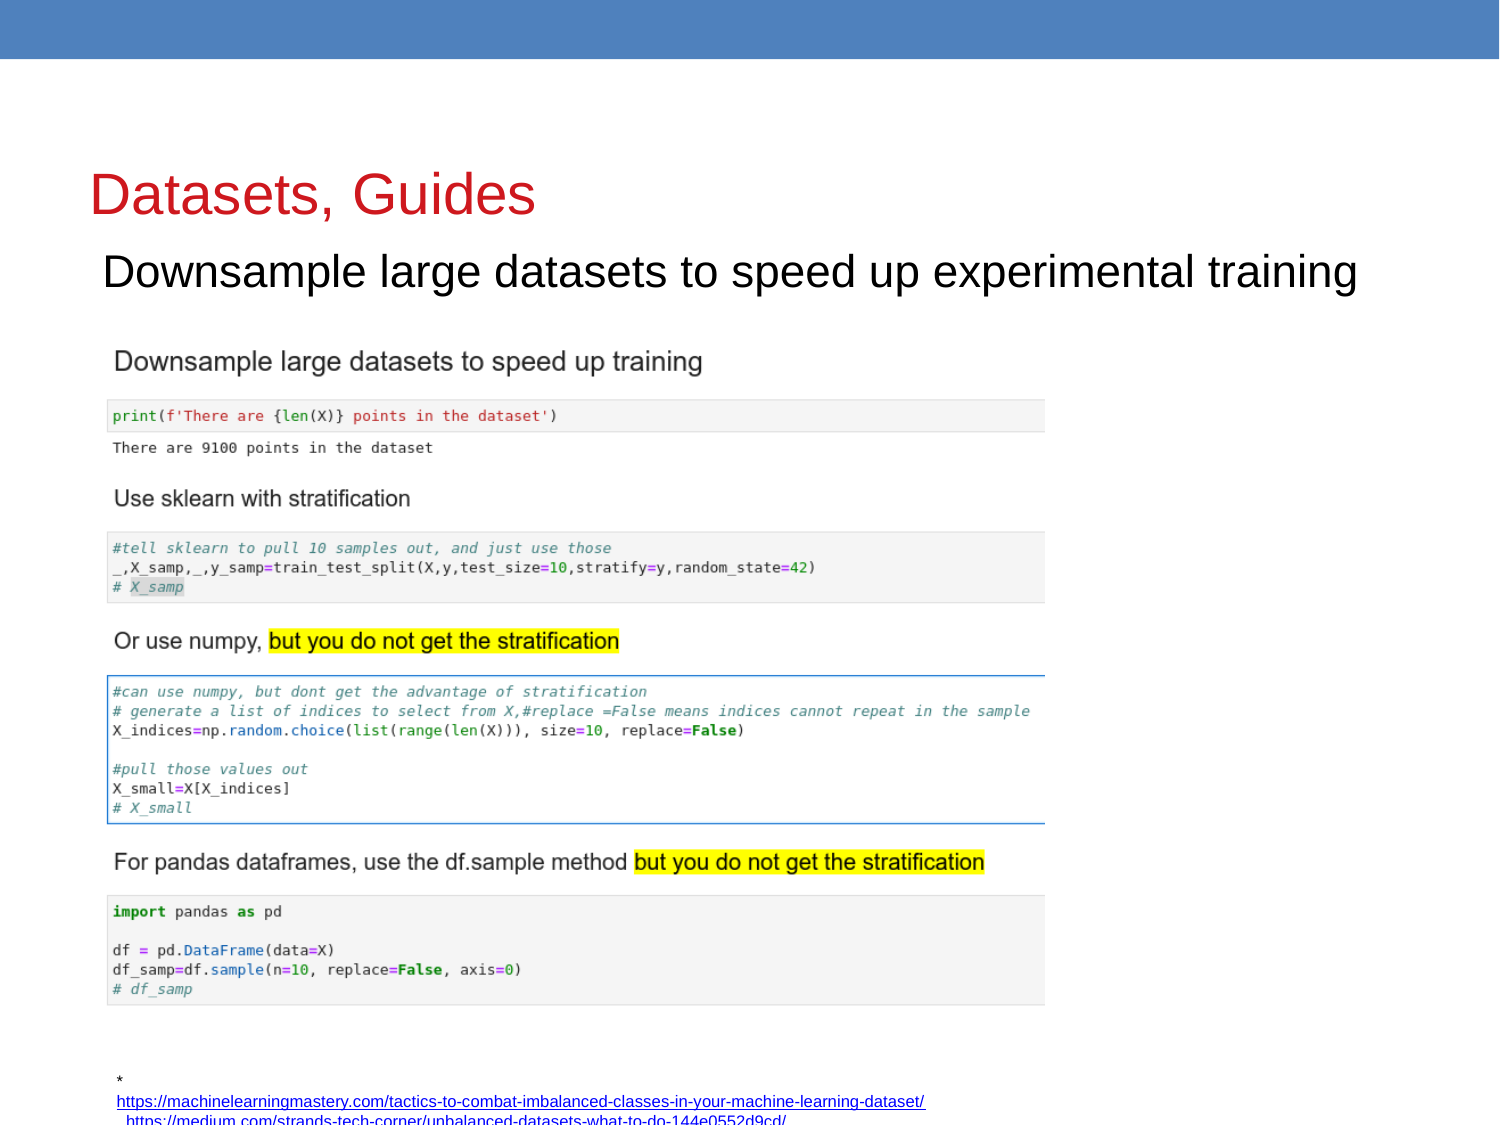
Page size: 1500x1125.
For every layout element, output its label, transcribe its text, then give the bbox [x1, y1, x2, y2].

text_box Downsample large datasets to speed up experimental training [87, 233, 1437, 1034]
picture [99, 331, 1045, 1034]
text_box * https://machinelearningmastery.com/tactics-to-combat-imbalanced-classes-in-your-machine-learning-dataset/ https://medium.com/strands-tech-corner/unbalanced-datasets-what-to-do-144e0552d9cd/ [101, 1063, 952, 1116]
text_box Datasets, Guides [75, 87, 1425, 250]
